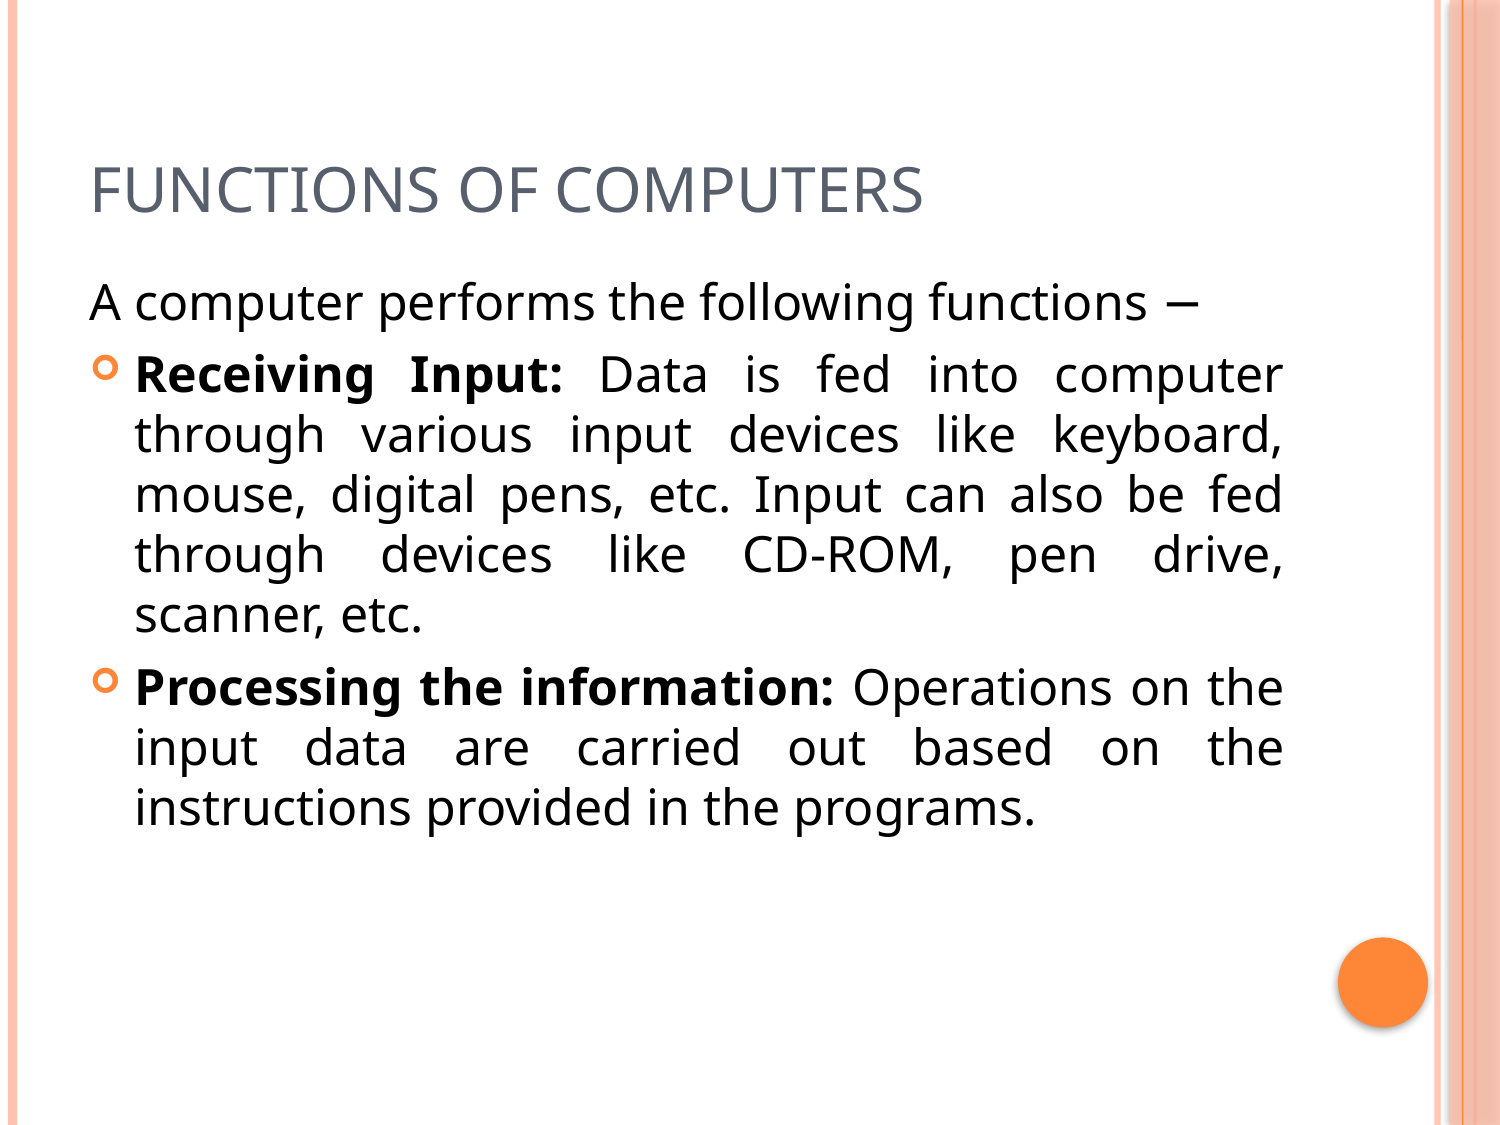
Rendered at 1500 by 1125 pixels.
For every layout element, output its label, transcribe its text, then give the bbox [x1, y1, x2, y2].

title Functions of Computers [75, 45, 1300, 233]
list A computer performs the following functions − Receiving Input: Data is fed into computer through various input devices like keyboard, mouse, digital pens, etc. Input can also be fed through devices like CD-ROM, pen drive, scanner, etc. Processing the information: Operations on the input data are carried out based on the instructions provided in the programs. [75, 262, 1300, 1062]
